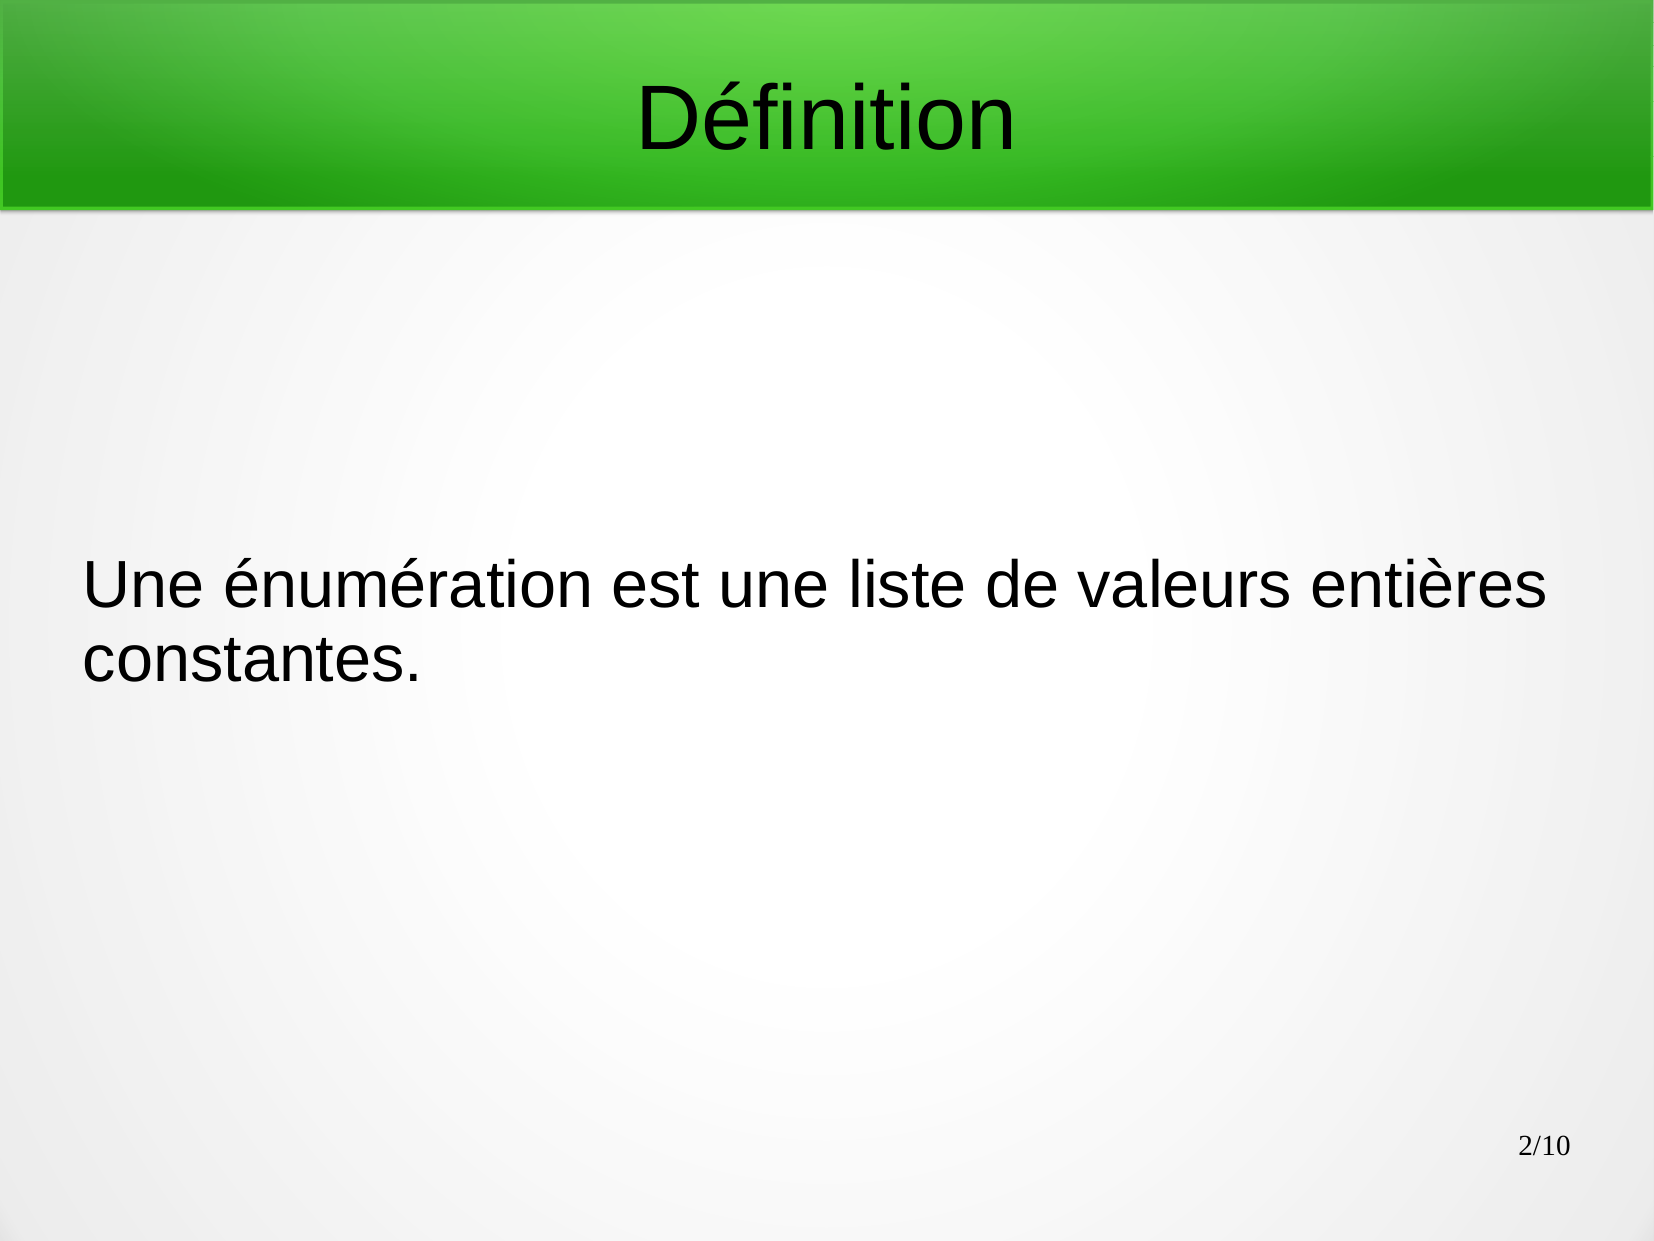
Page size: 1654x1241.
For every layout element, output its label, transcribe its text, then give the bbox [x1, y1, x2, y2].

title Définition [82, 47, 1571, 189]
subtitle Une énumération est une liste de valeurs entières constantes. [82, 299, 1571, 1019]
